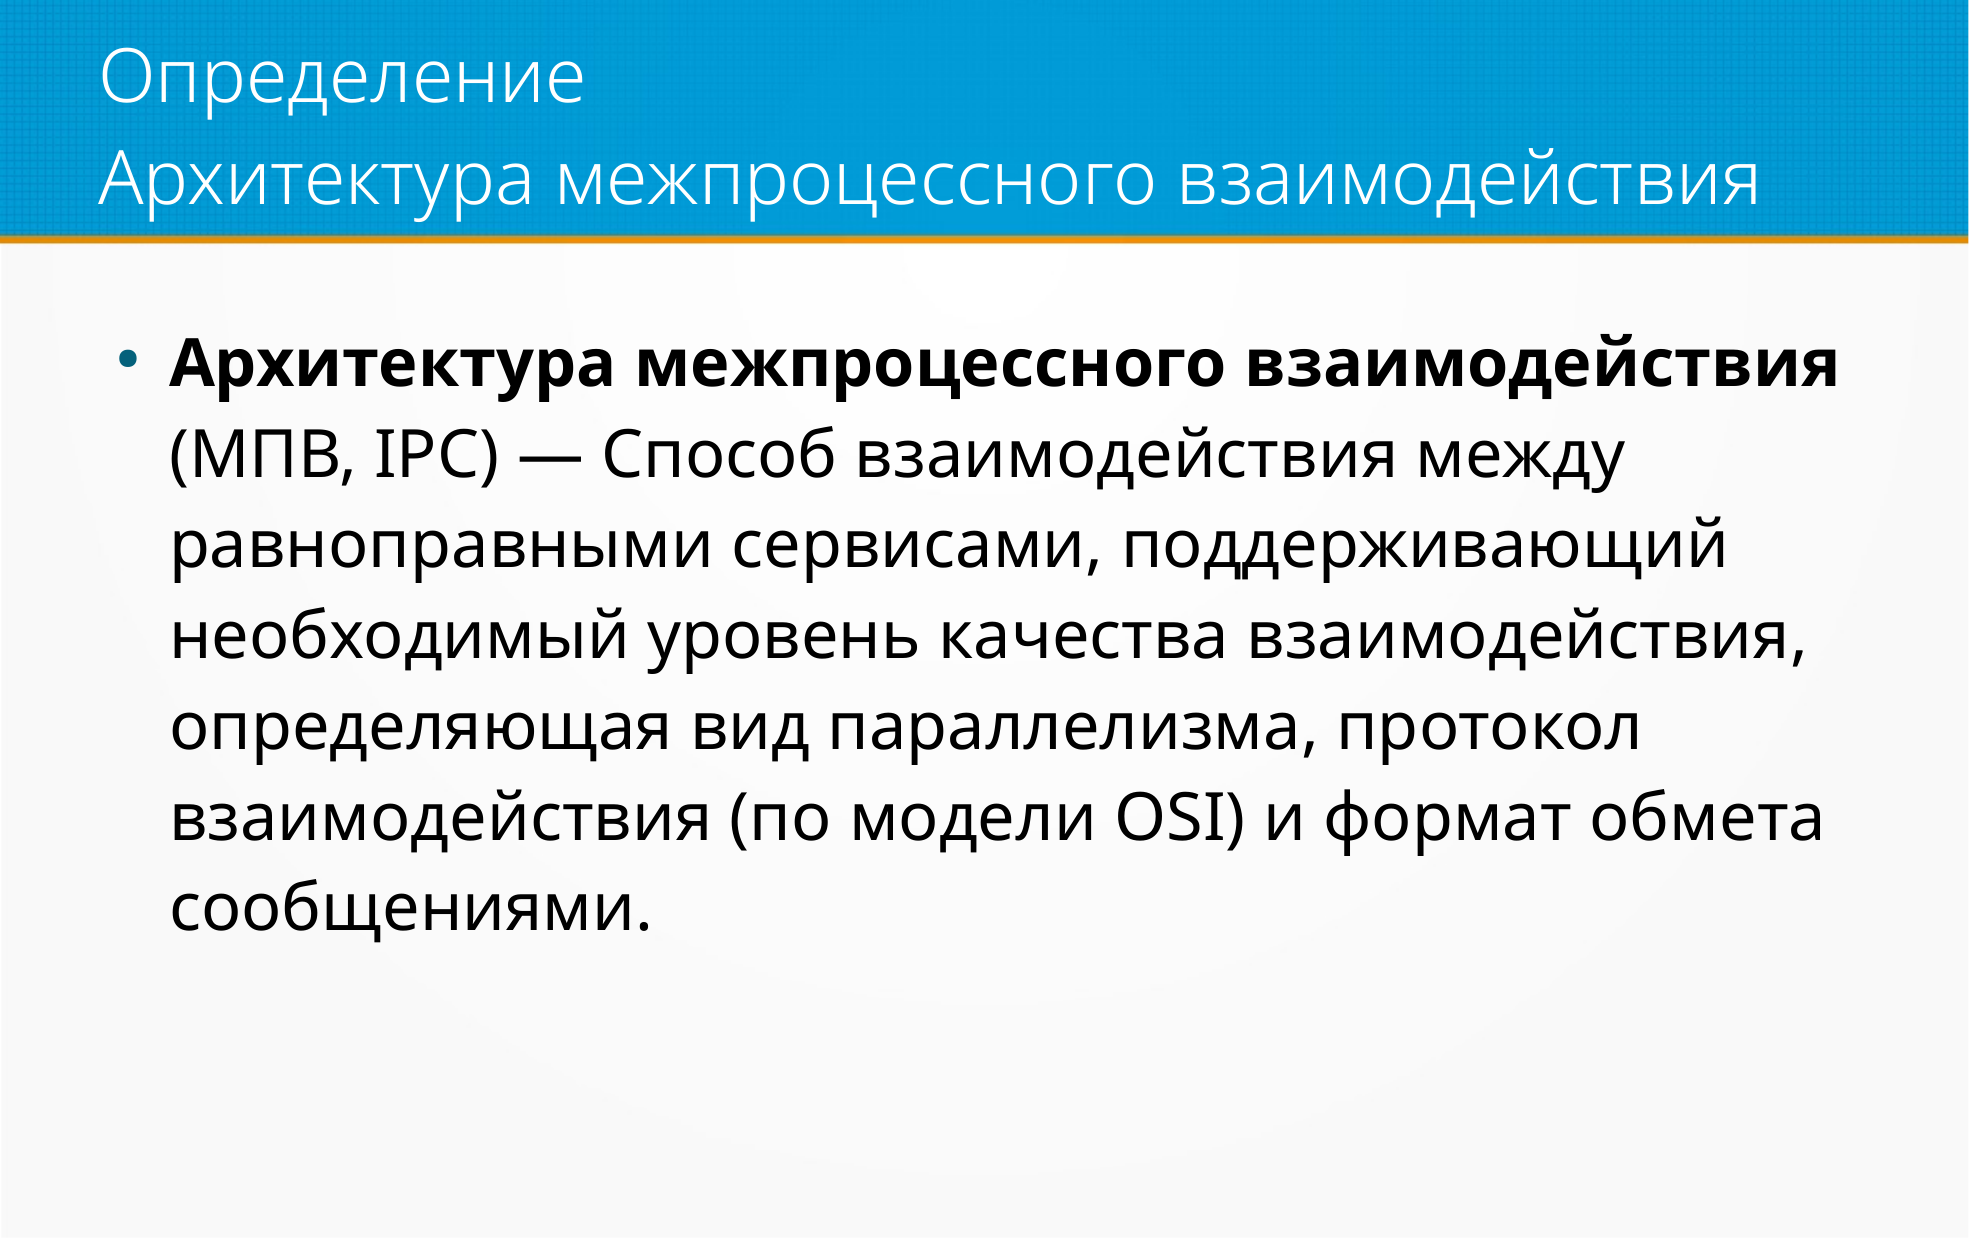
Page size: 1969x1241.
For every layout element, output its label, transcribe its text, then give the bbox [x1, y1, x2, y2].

list Архитектура межпроцессного взаимодействия (МПВ, IPC) — Способ взаимодействия между равноправными сервисами, поддерживающий необходимый уровень качества взаимодействия, определяющая вид параллелизма, протокол взаимодействия (по модели OSI) и формат обмета сообщениями. [98, 315, 1969, 1241]
title Определение Архитектура межпроцессного взаимодействия [98, 19, 1870, 227]
picture [0, 233, 1969, 1241]
